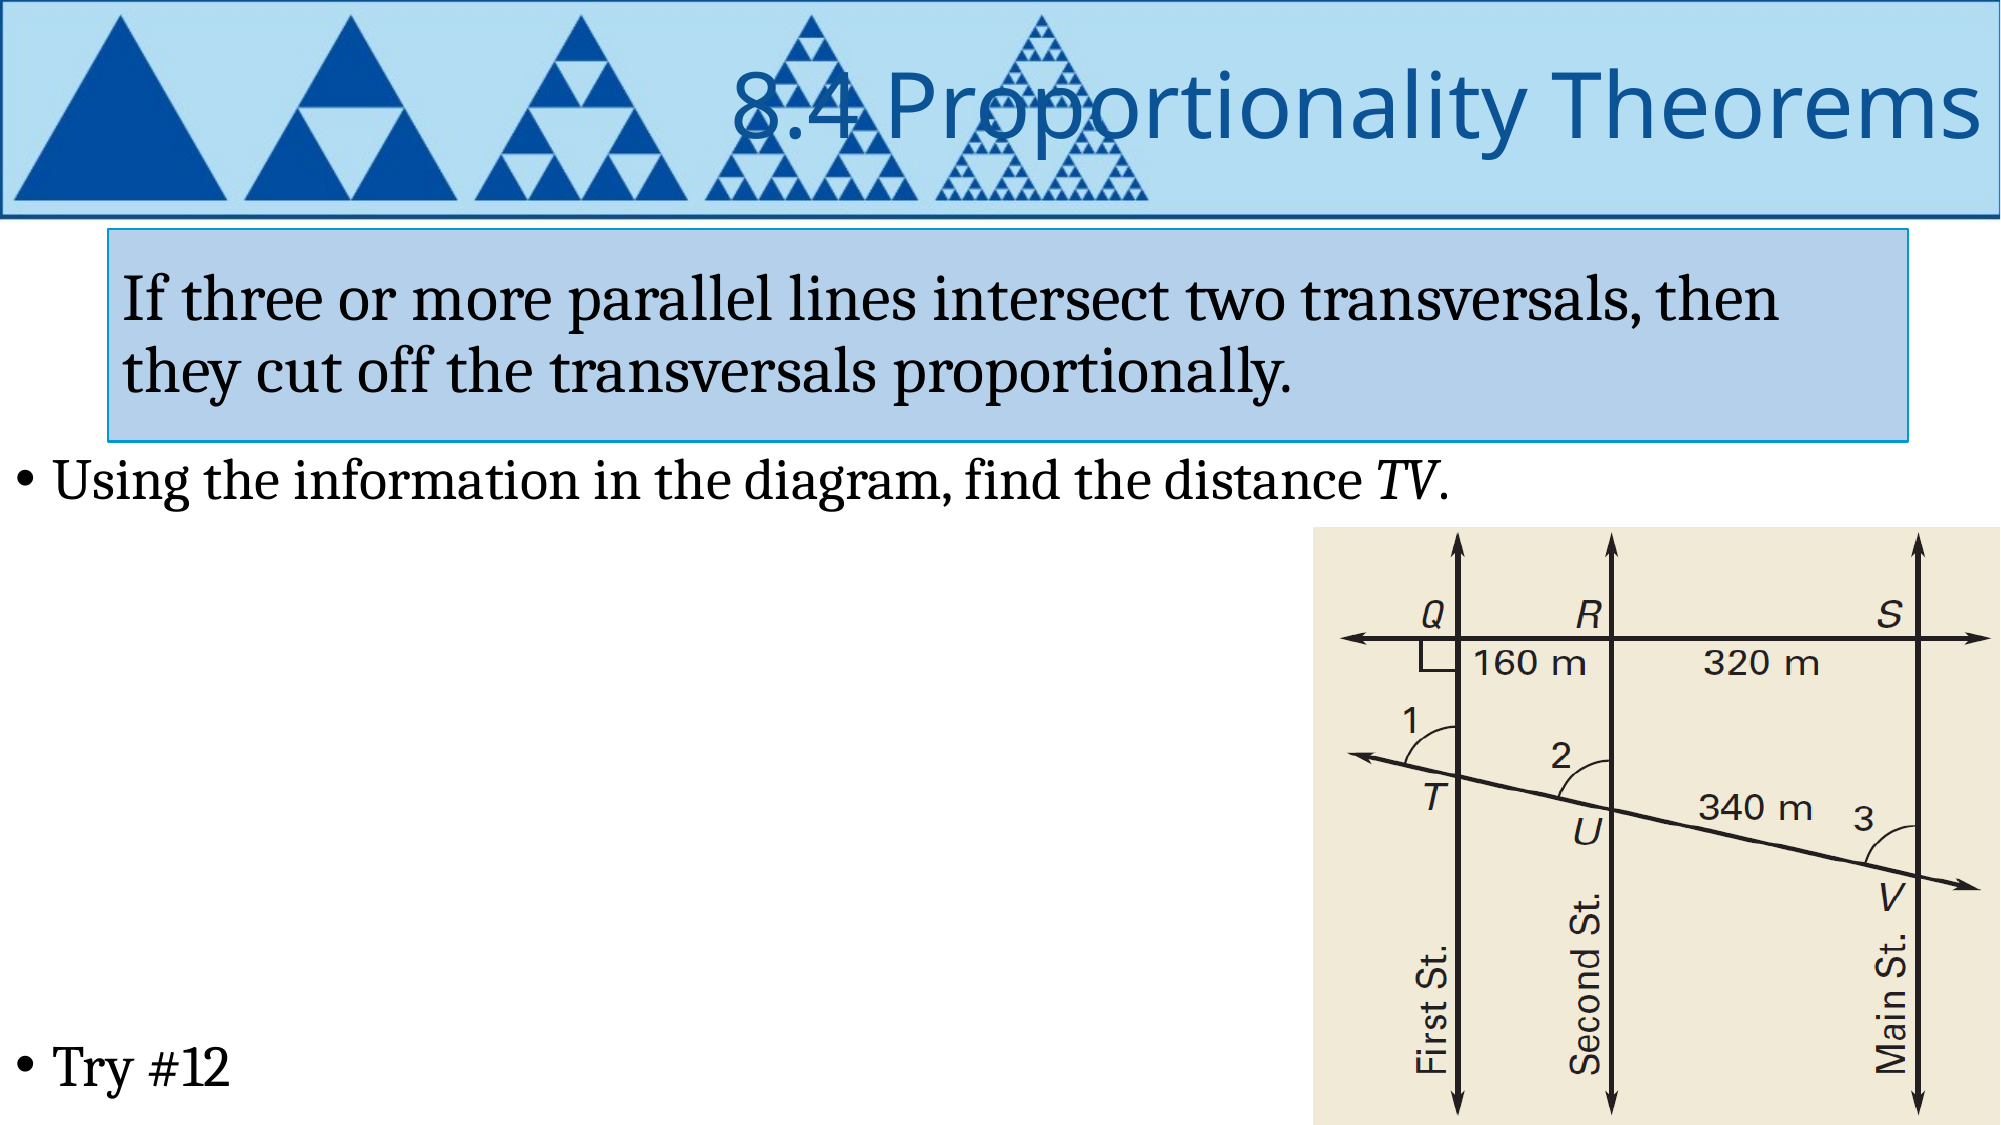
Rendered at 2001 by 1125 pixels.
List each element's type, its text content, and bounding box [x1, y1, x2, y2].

list Using the information in the diagram, find the distance TV. Try #12 [0, 441, 2000, 1125]
text_box If three or more parallel lines intersect two transversals, then they cut off the transversals proportionally. [107, 229, 1908, 442]
picture [0, 0, 2001, 1125]
title 8.4 Proportionality Theorems [0, 0, 2000, 218]
